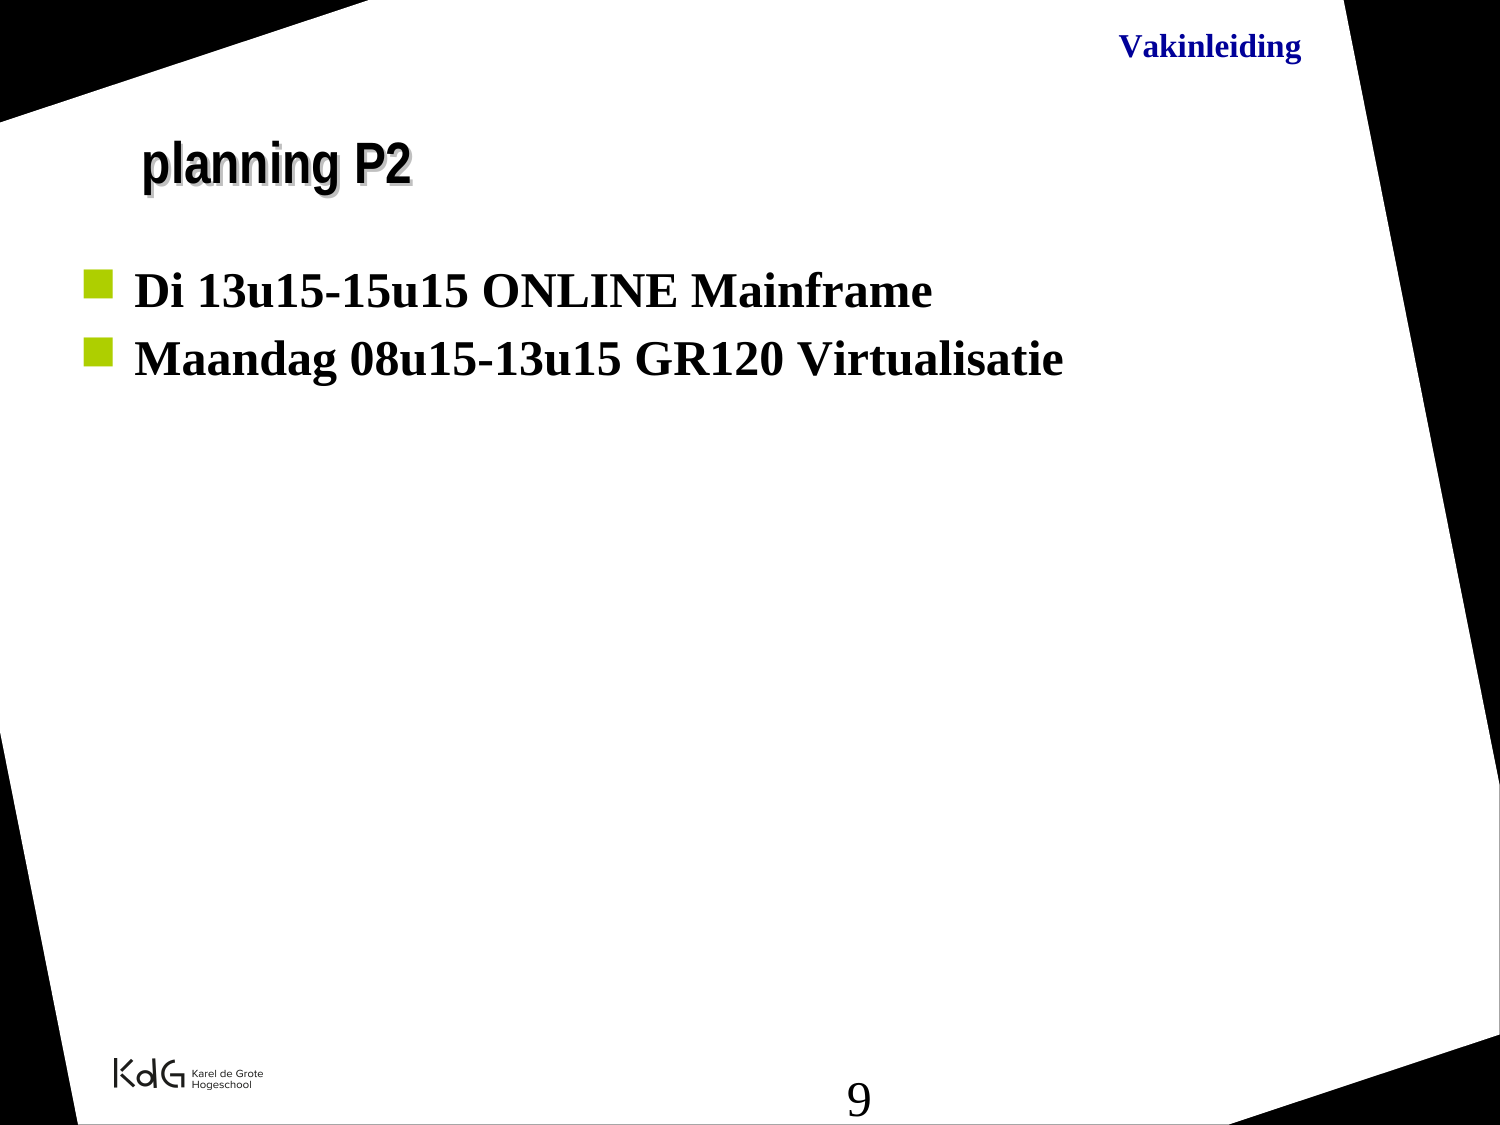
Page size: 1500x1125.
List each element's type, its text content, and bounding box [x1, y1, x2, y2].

title planning P2 [141, 72, 1447, 253]
picture [114, 1058, 263, 1090]
list Di 13u15-15u15 ONLINE Mainframe Maandag 08u15-13u15 GR120 Virtualisatie [79, 263, 1421, 1006]
